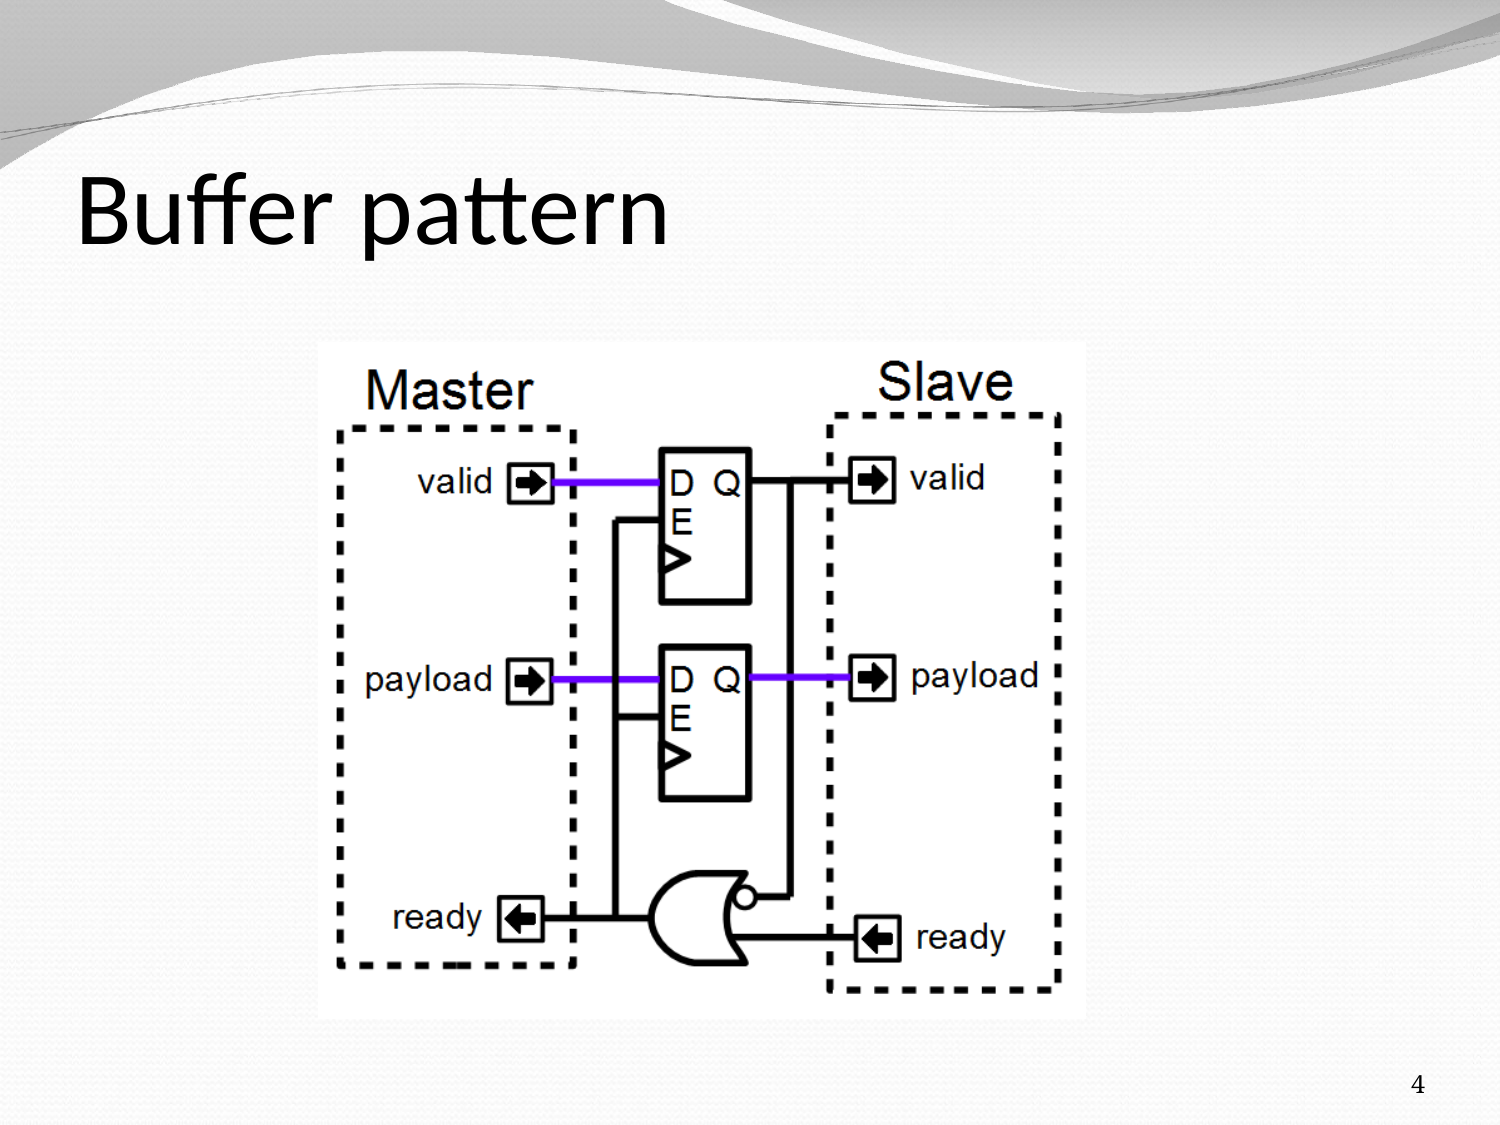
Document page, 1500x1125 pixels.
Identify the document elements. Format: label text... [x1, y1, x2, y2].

text_box <numéro> [1299, 1042, 1426, 1103]
title Buffer pattern [75, 78, 1426, 266]
picture [0, 0, 1500, 1125]
